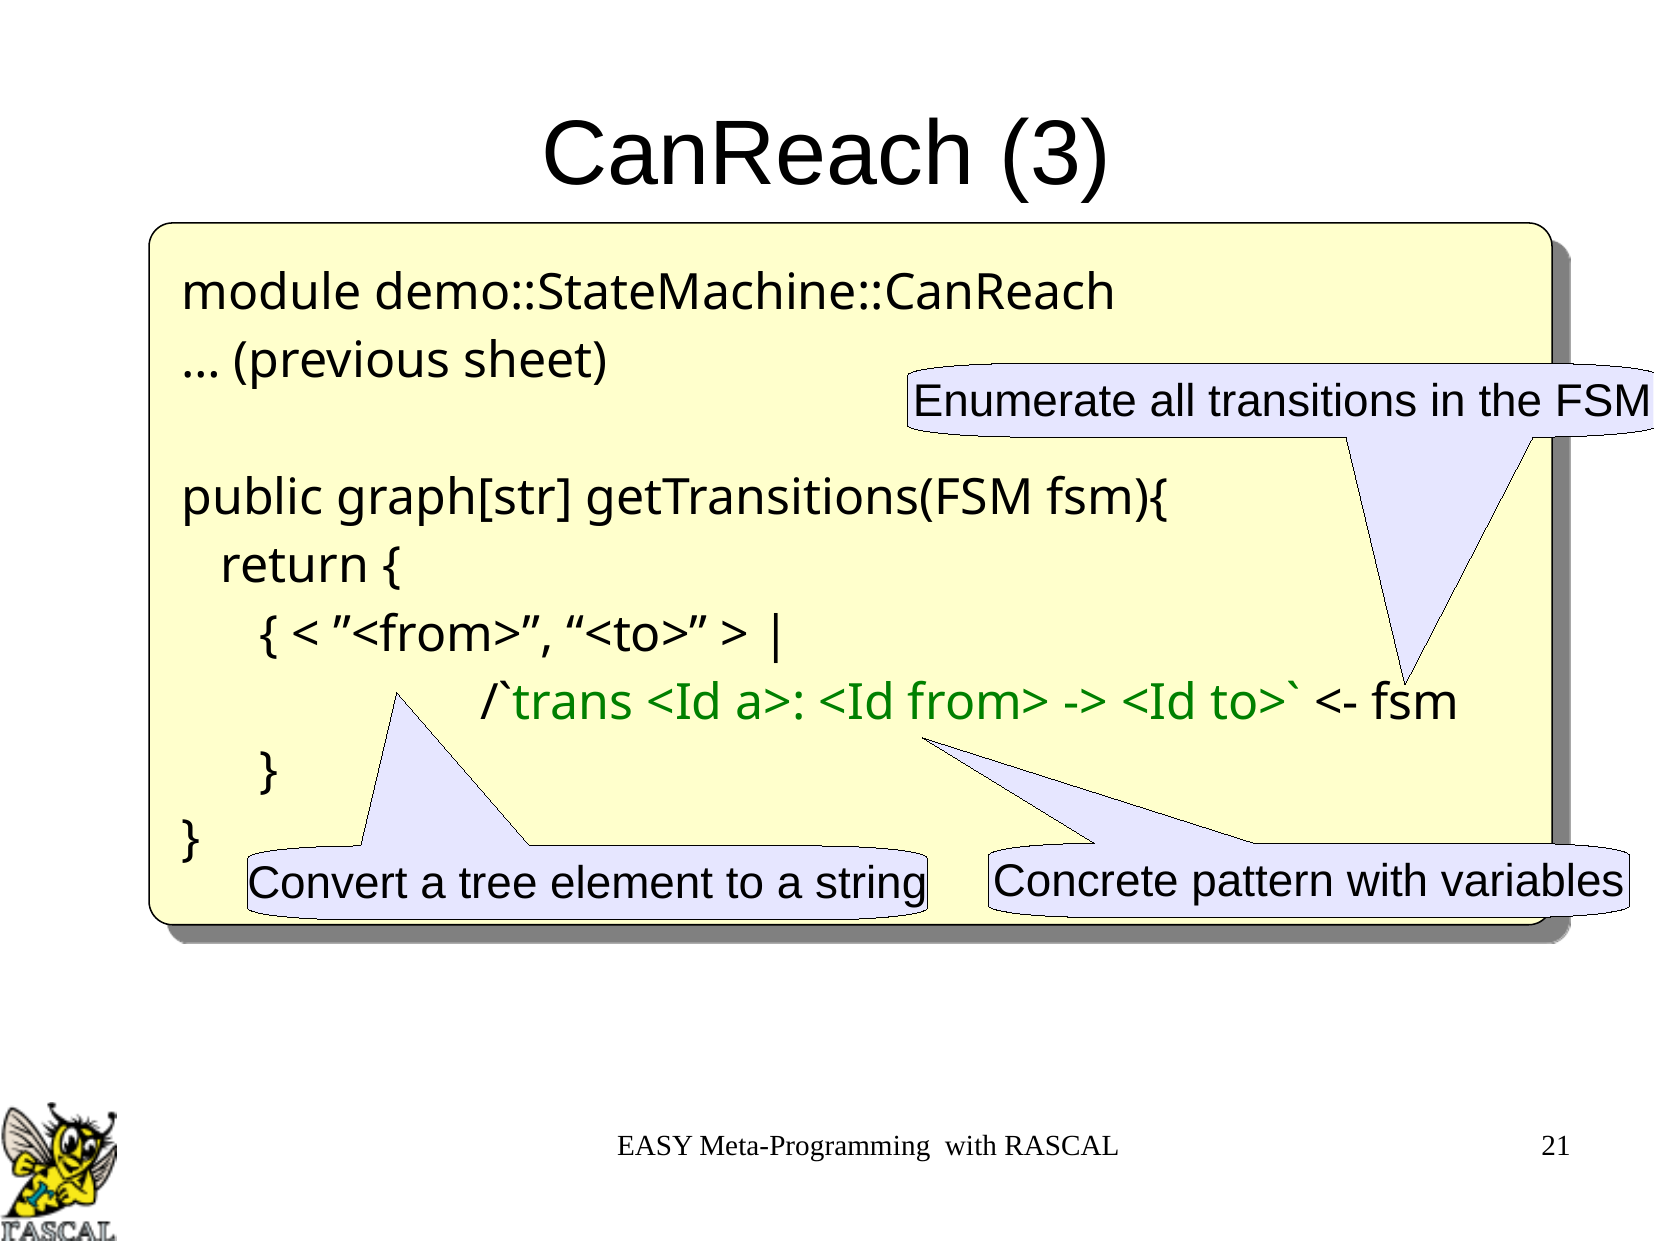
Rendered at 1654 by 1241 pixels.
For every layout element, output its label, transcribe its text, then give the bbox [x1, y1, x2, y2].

text_box Convert a tree element to a string [247, 692, 928, 920]
text_box module demo::StateMachine::CanReach … (previous sheet) public graph[str] getTransitions(FSM fsm){ return { { < ”<from>”, “<to>” > | /`trans <Id a>: <Id from> -> <Id to>` <- fsm } } [166, 248, 1654, 1104]
picture [0, 1102, 117, 1241]
text_box Enumerate all transitions in the FSM [907, 363, 1654, 685]
text_box [149, 222, 1553, 924]
text_box Concrete pattern with variables [922, 737, 1630, 918]
title CanReach (3) [82, 56, 1571, 250]
